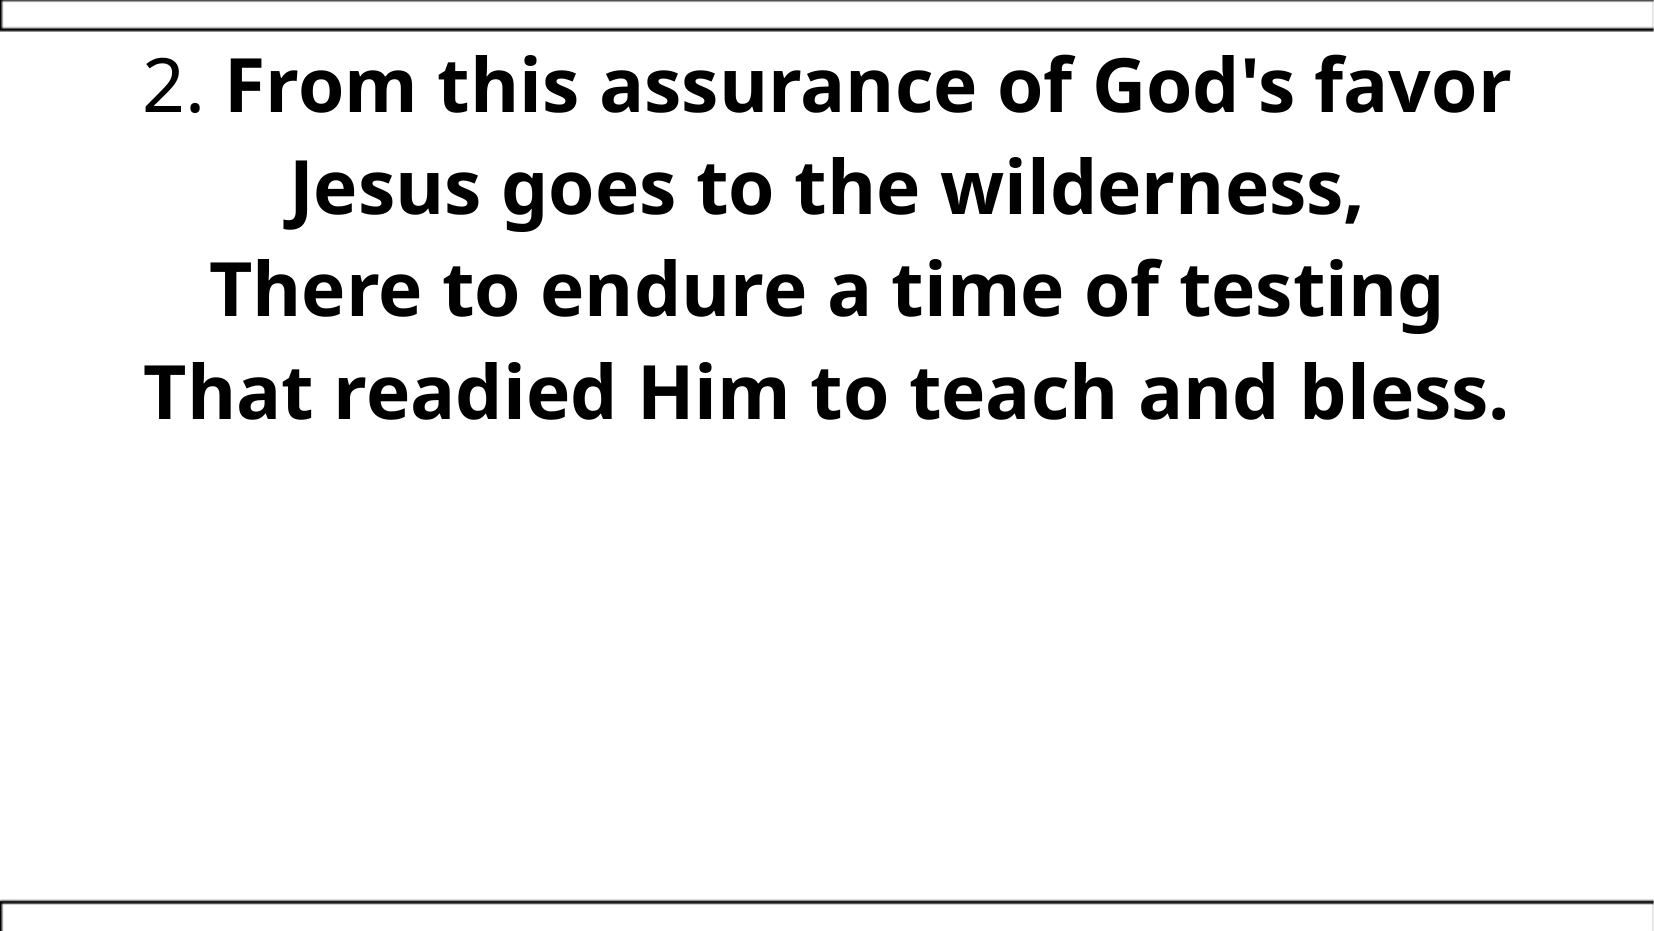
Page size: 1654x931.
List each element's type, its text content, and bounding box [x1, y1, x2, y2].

picture [0, 0, 1654, 931]
text_box 2. From this assurance of God's favor Jesus goes to the wilderness, There to endure a time of testing That readied Him to teach and bless. [107, 24, 1548, 439]
